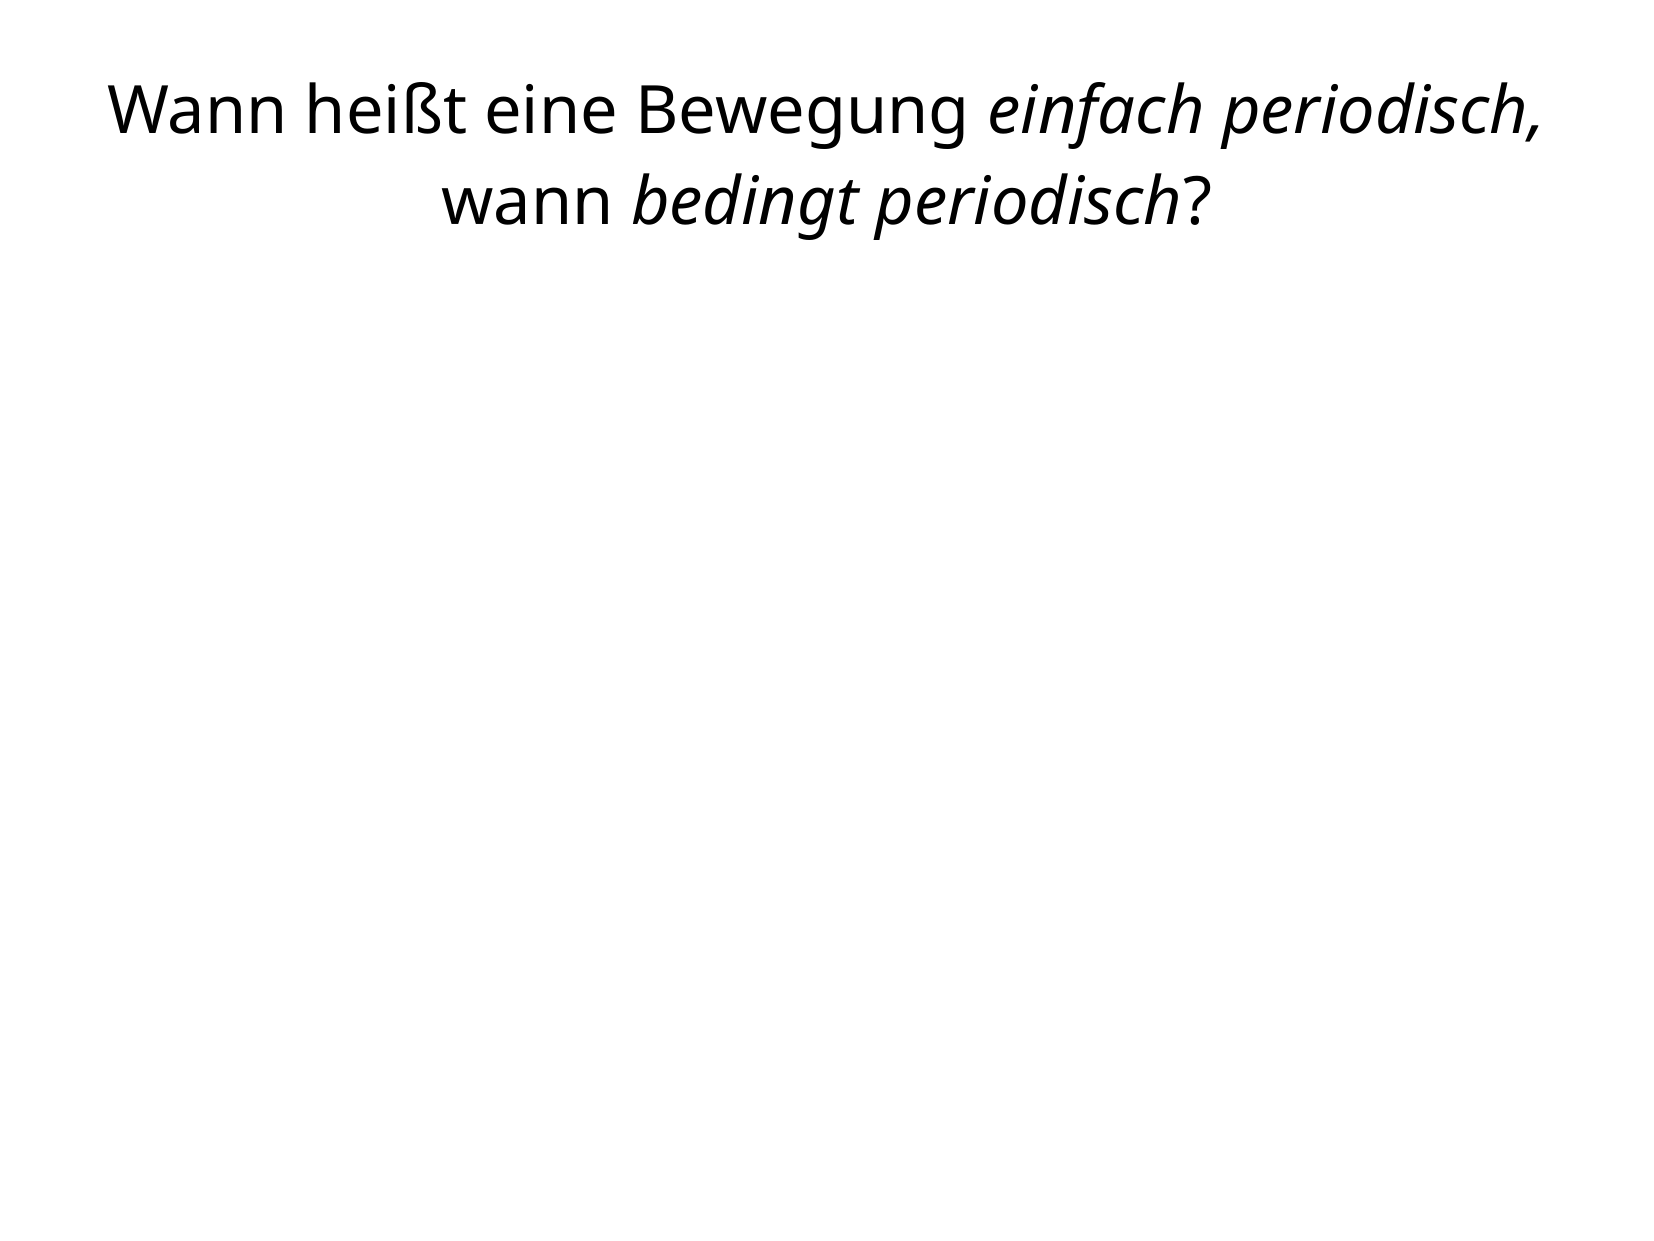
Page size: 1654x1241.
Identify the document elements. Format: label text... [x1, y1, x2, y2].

title Wann heißt eine Bewegung einfach periodisch, wann bedingt periodisch? [82, 49, 1571, 257]
